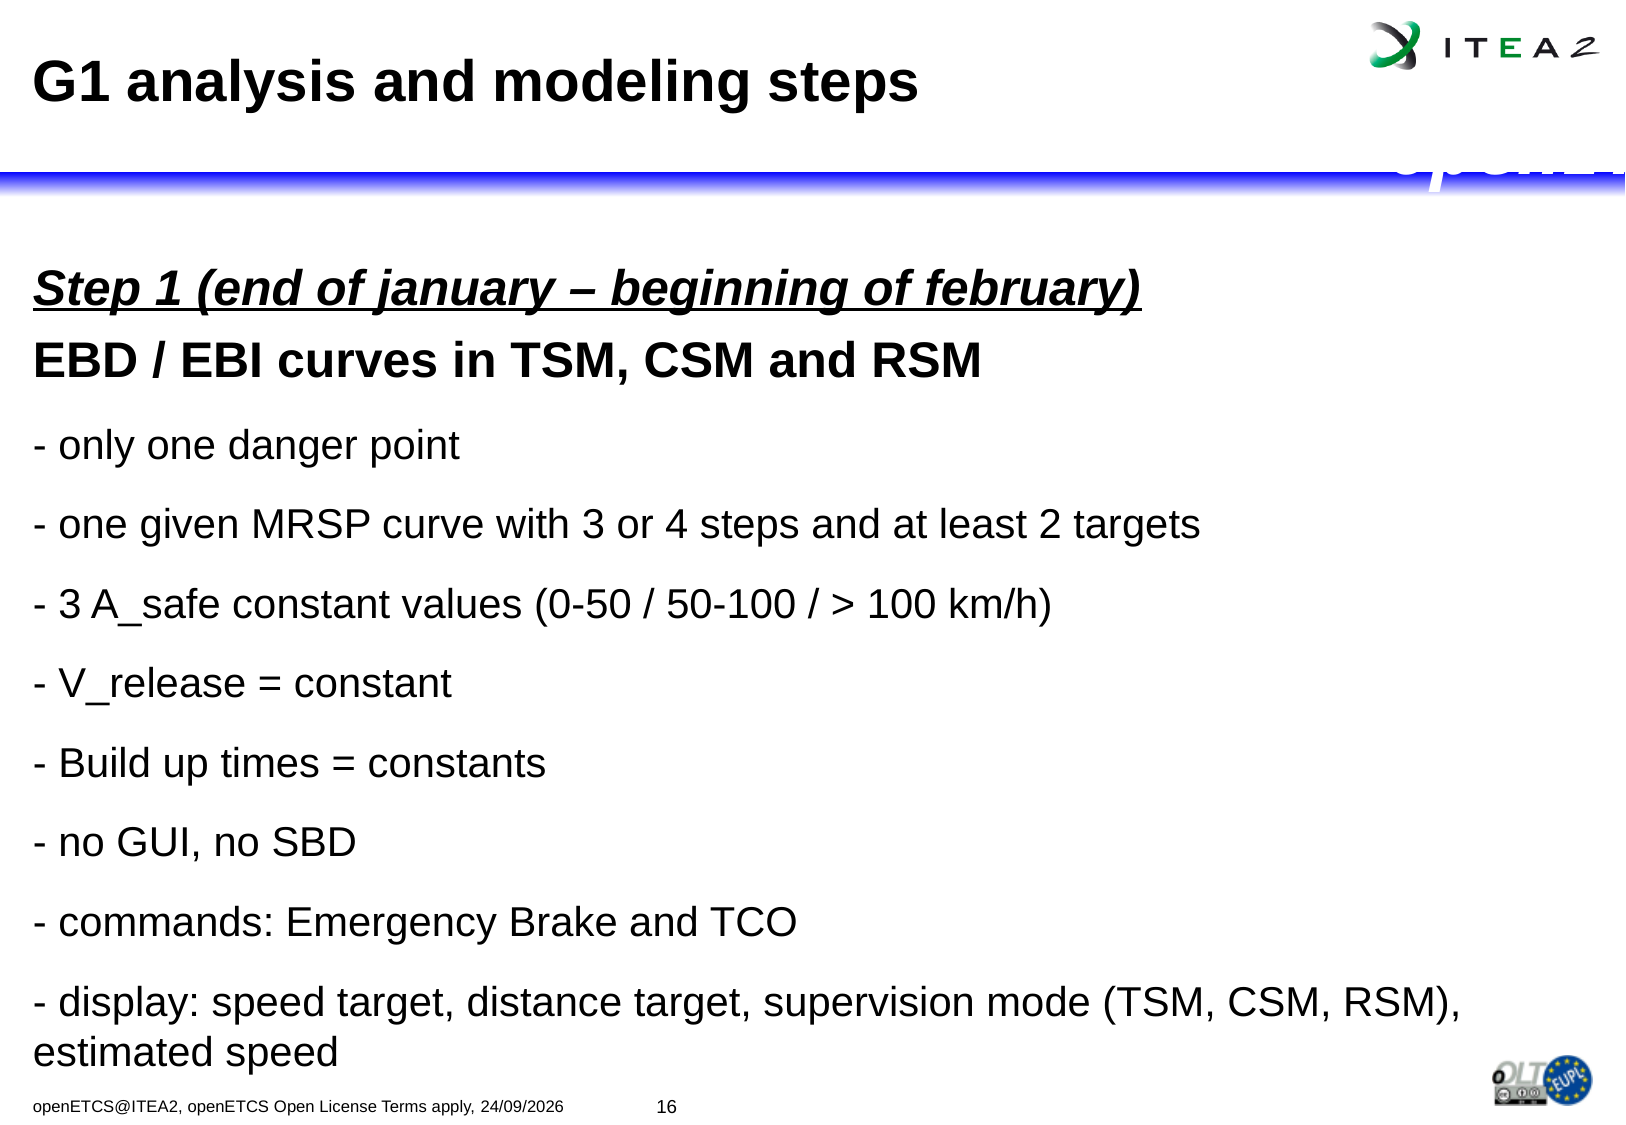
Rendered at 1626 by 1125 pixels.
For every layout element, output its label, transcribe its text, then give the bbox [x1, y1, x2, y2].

list Step 1 (end of january – beginning of february) EBD / EBI curves in TSM, CSM and RSM - only one danger point - one given MRSP curve with 3 or 4 steps and at least 2 targets - 3 A_safe constant values (0-50 / 50-100 / > 100 km/h) - V_release = constant - Build up times = constants - no GUI, no SBD - commands: Emergency Brake and TCO - display: speed target, distance target, supervision mode (TSM, CSM, RSM), estimated speed [32, 255, 1593, 1053]
slide_number <numéro> [656, 1097, 969, 1114]
footer openETCS@ITEA2, openETCS Open License Terms apply, 12/12/2014 [32, 1097, 642, 1114]
picture [1492, 1055, 1593, 1106]
title G1 analysis and modeling steps [32, 43, 1341, 150]
picture [1348, 21, 1625, 70]
